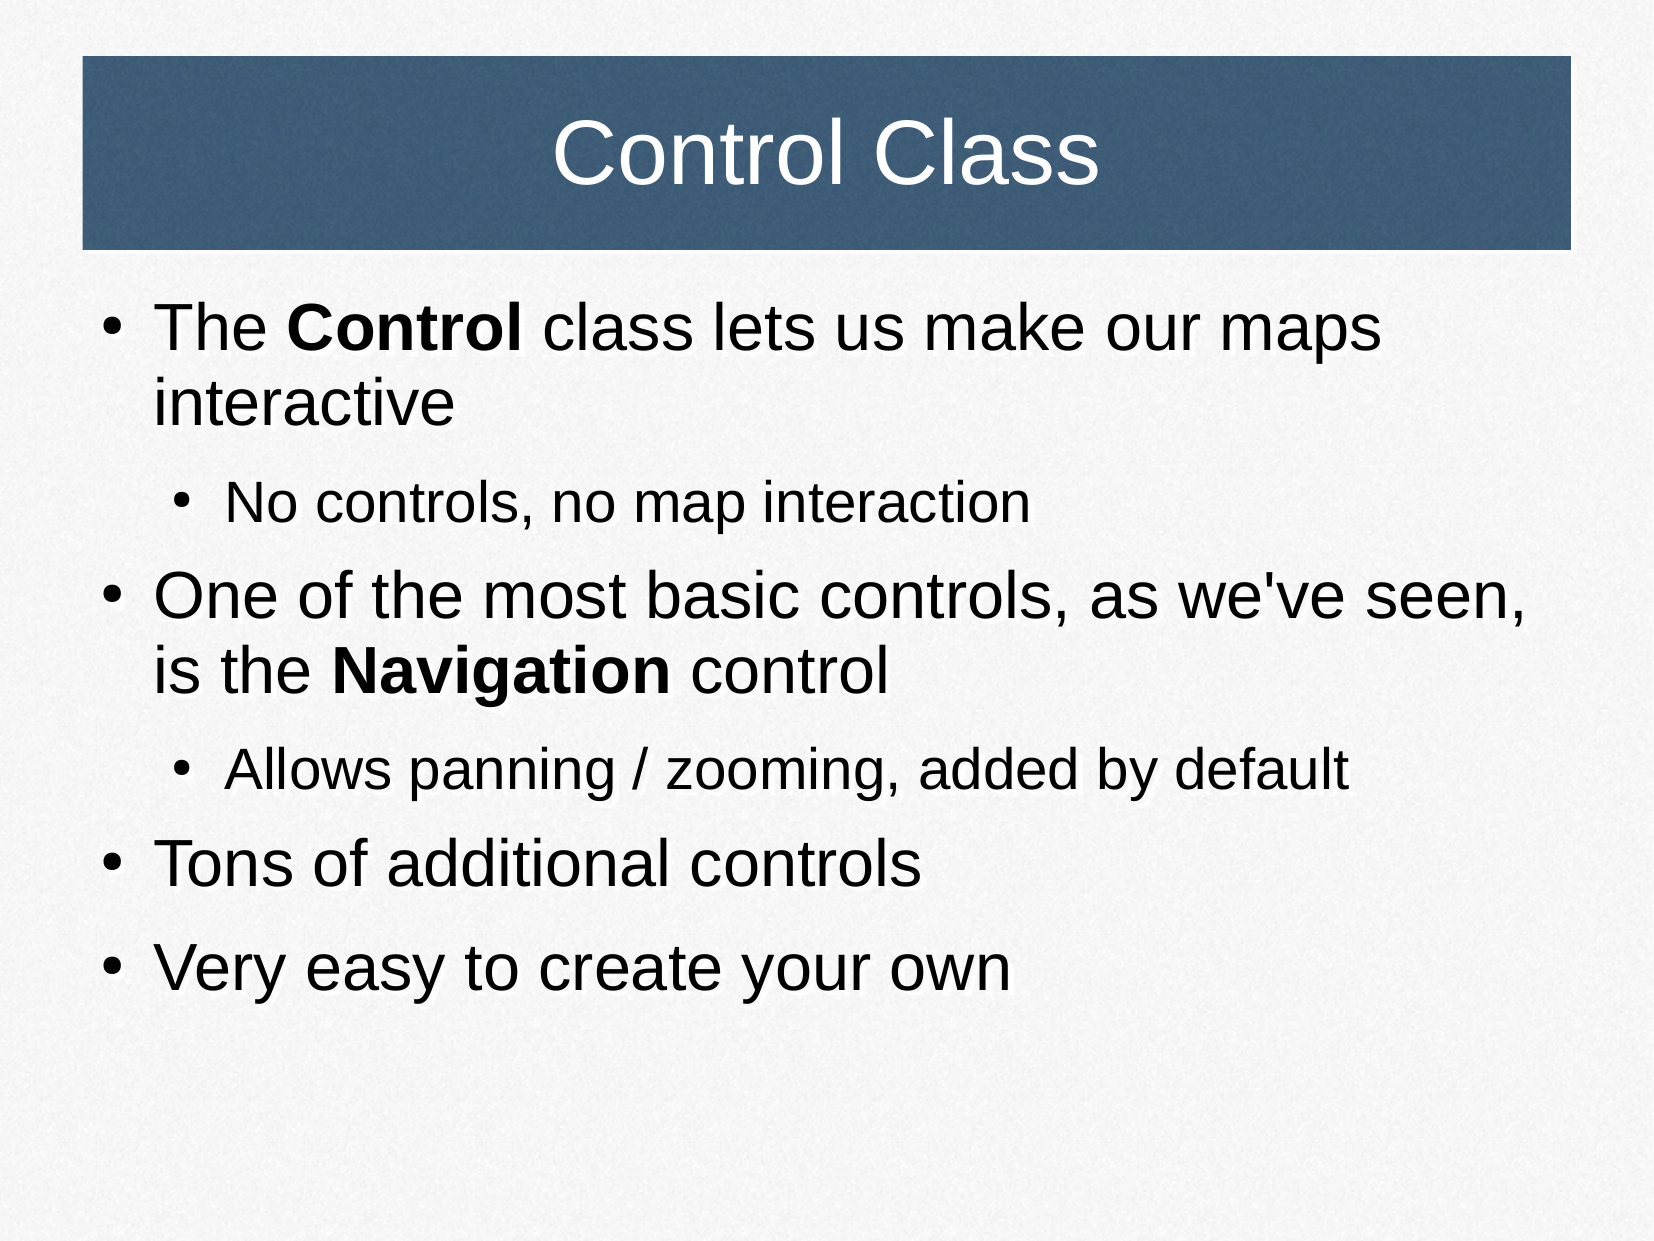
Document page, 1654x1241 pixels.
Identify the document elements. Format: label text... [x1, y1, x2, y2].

title Control Class [82, 56, 1571, 250]
list The Control class lets us make our maps interactive No controls, no map interaction One of the most basic controls, as we've seen, is the Navigation control Allows panning / zooming, added by default Tons of additional controls Very easy to create your own [82, 290, 1571, 1109]
picture [0, 0, 1654, 1241]
